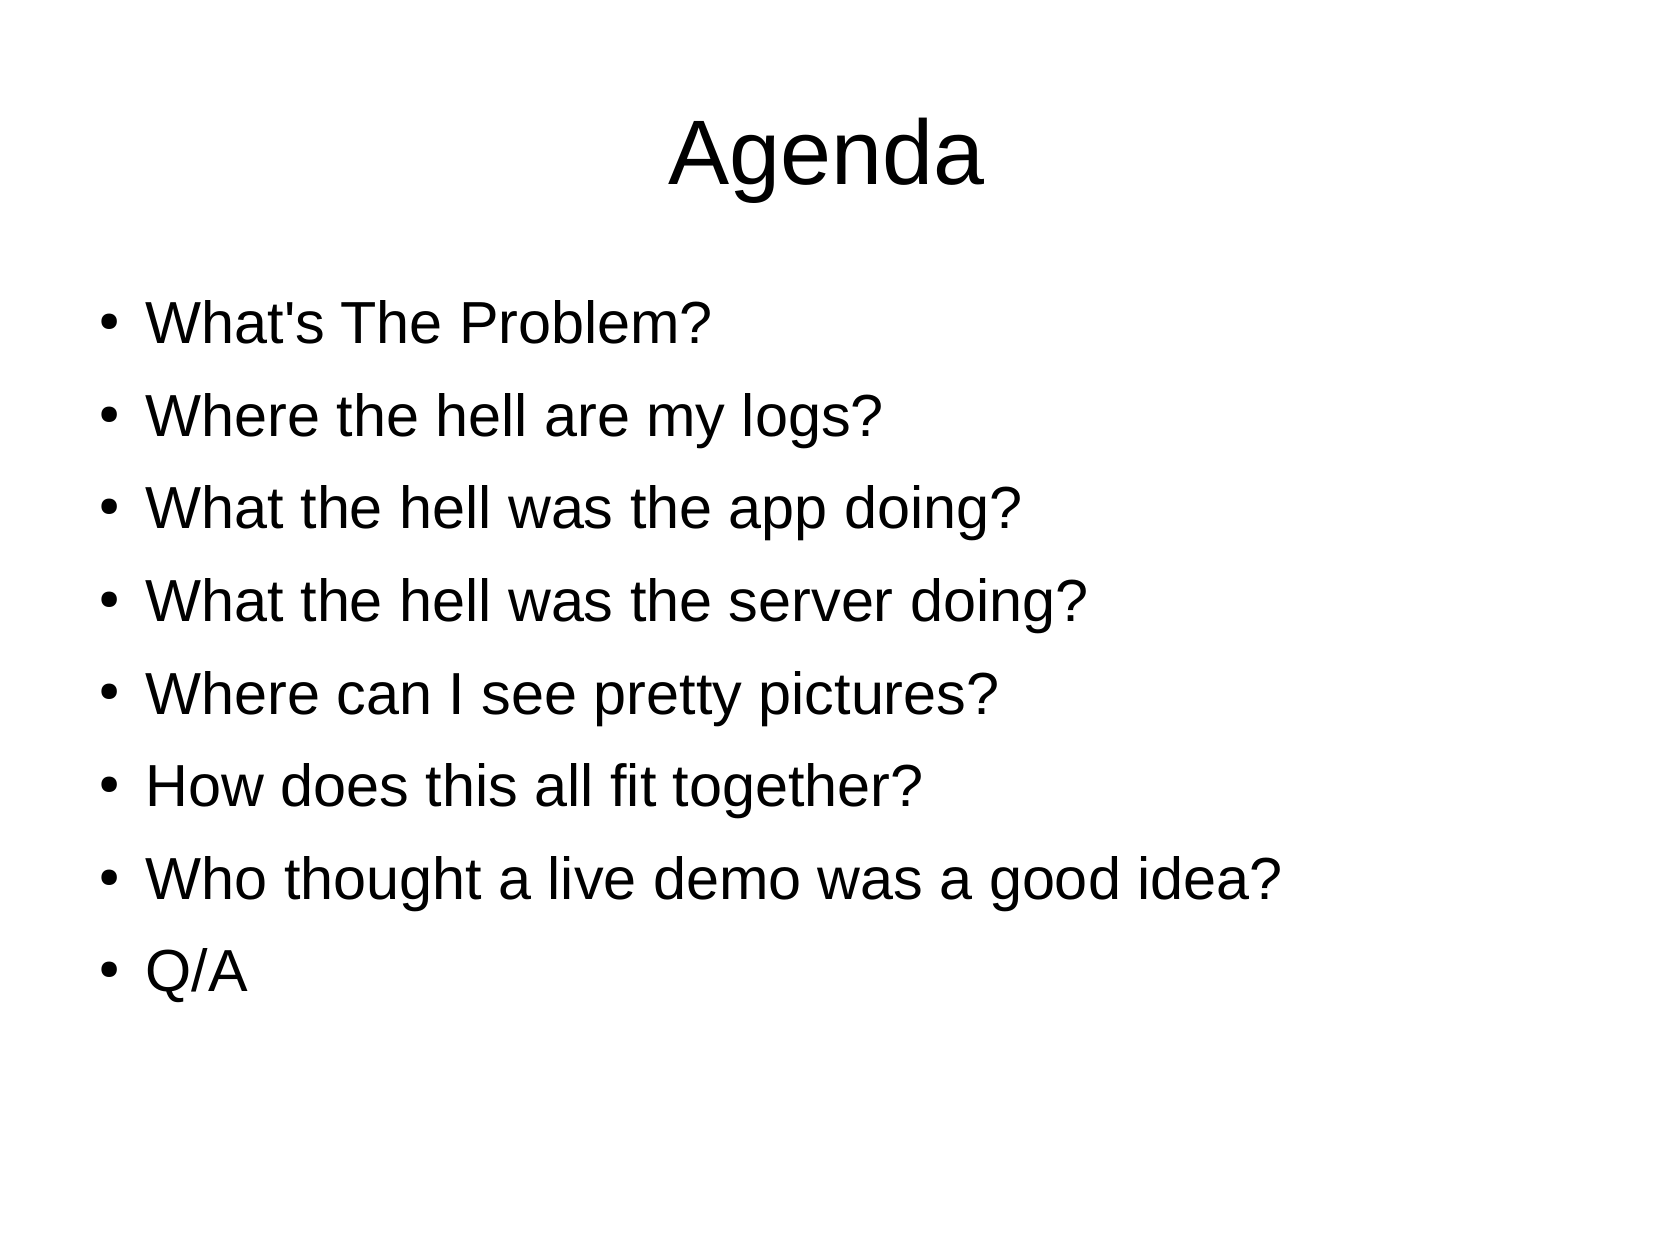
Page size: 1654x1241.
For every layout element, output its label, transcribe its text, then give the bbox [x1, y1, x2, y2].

title Agenda [82, 49, 1571, 257]
list What's The Problem? Where the hell are my logs? What the hell was the app doing? What the hell was the server doing? Where can I see pretty pictures? How does this all fit together? Who thought a live demo was a good idea? Q/A [82, 290, 1571, 1010]
